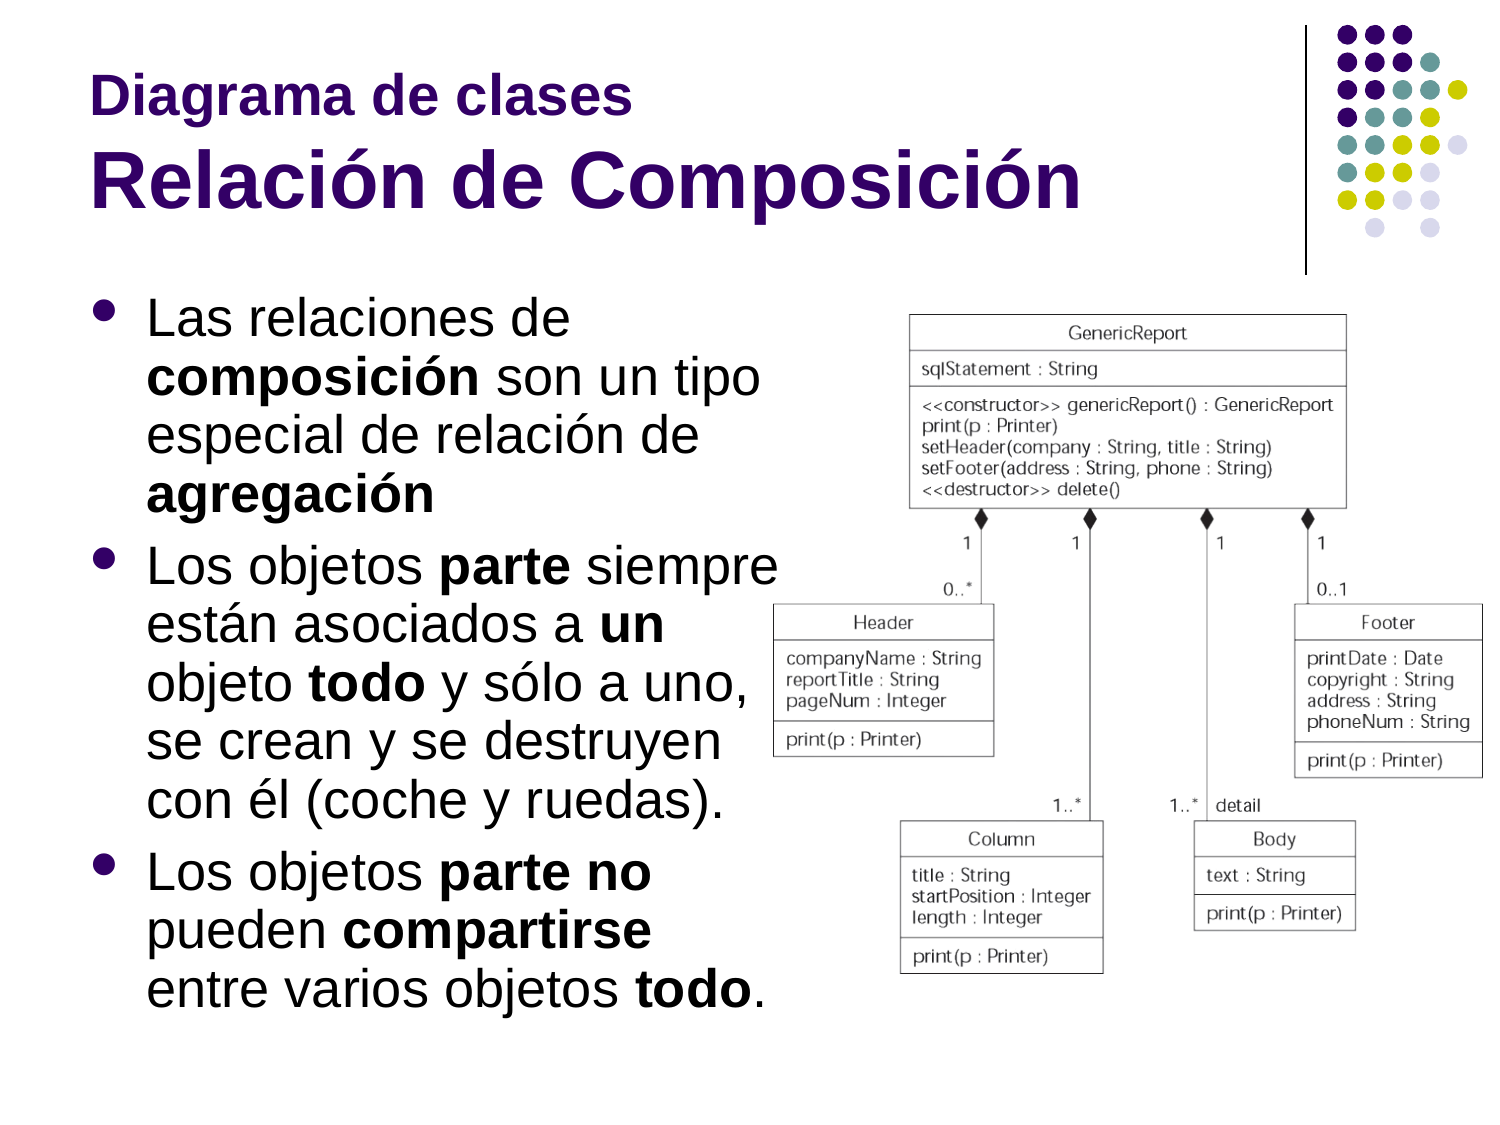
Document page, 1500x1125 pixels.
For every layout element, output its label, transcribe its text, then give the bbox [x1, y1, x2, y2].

list Las relaciones de composición son un tipo especial de relación de agregación Los objetos parte siempre están asociados a un objeto todo y sólo a uno, se crean y se destruyen con él (coche y ruedas). Los objetos parte no pueden compartirse entre varios objetos todo. [75, 282, 798, 1059]
title Diagrama de clases Relación de Composición [74, 20, 1313, 233]
picture [773, 314, 1483, 974]
